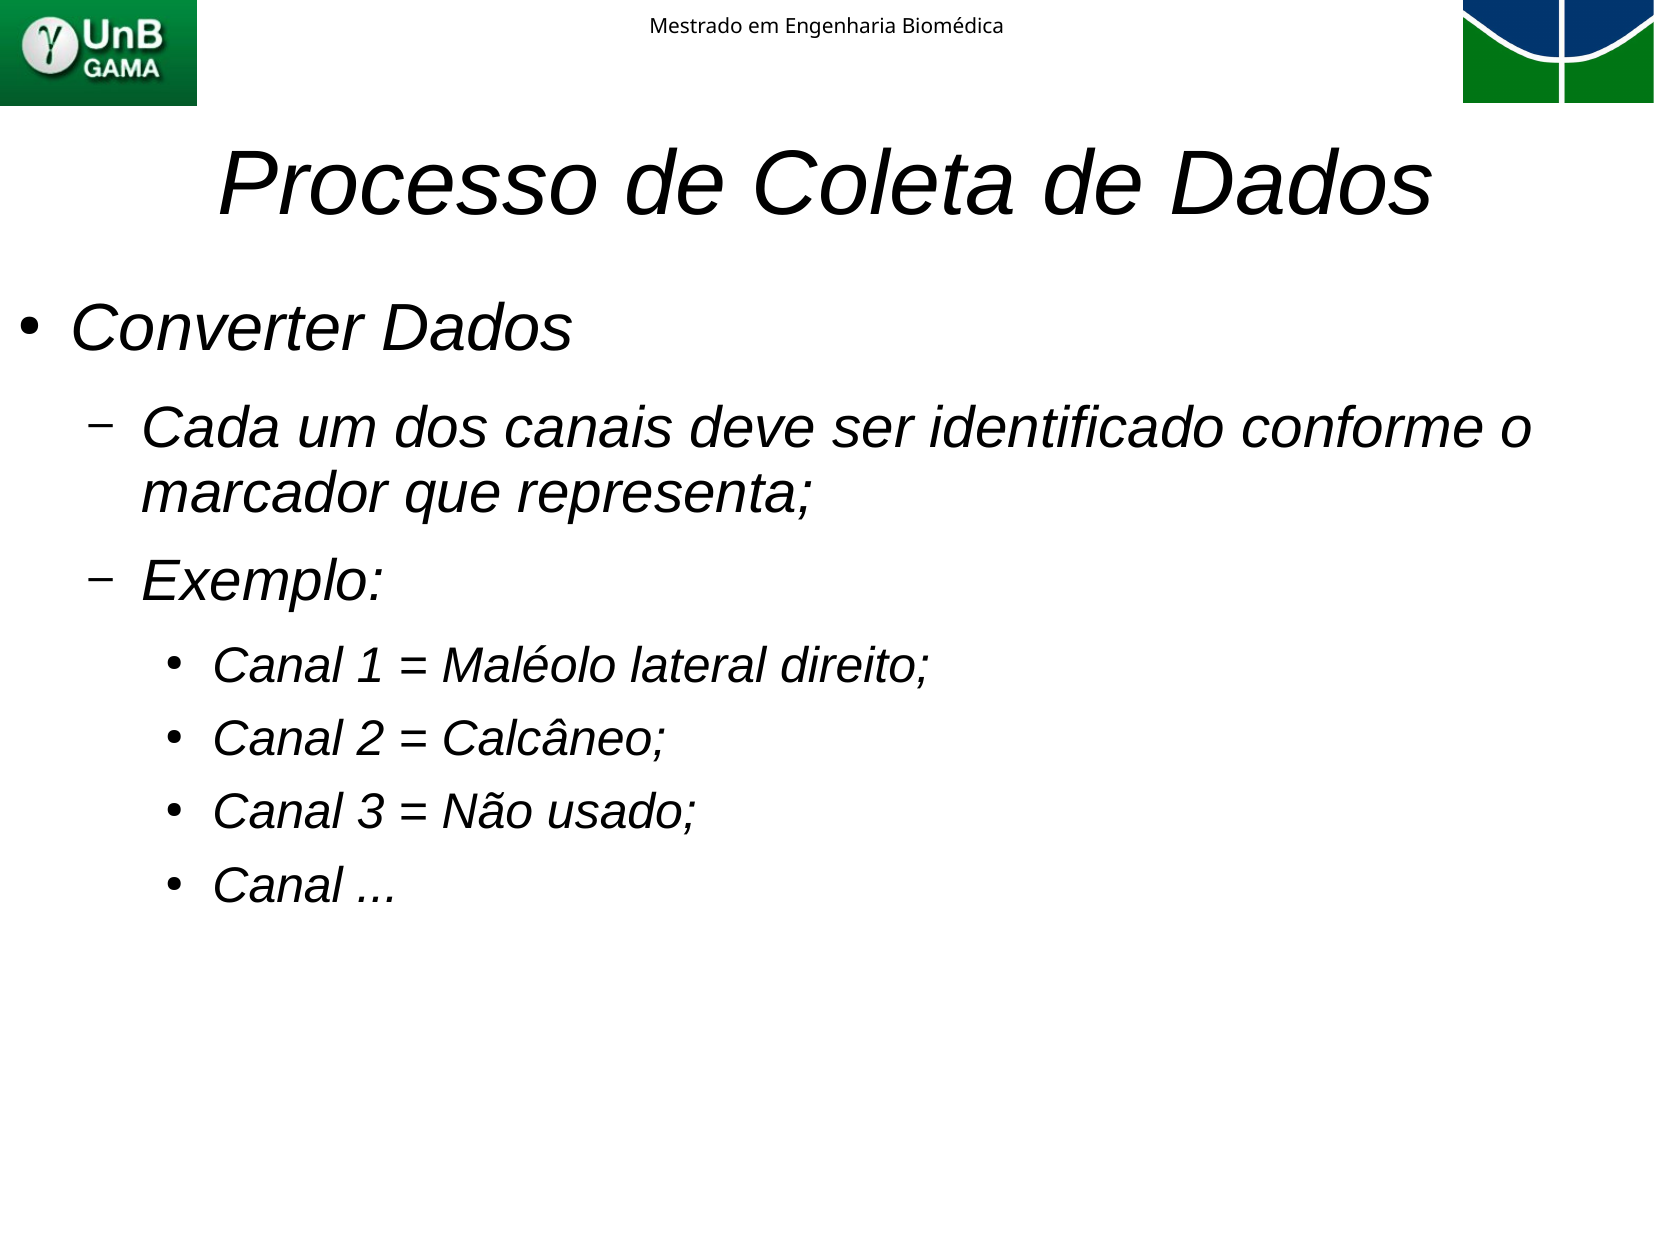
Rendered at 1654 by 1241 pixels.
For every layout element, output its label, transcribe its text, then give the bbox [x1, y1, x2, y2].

picture [1463, 0, 1654, 94]
list Converter Dados Cada um dos canais deve ser identificado conforme o marcador que representa; Exemplo: Canal 1 = Maléolo lateral direito; Canal 2 = Calcâneo; Canal 3 = Não usado; Canal ... [0, 290, 1654, 1241]
title Processo de Coleta de Dados [0, 94, 1654, 272]
picture [0, 0, 197, 94]
